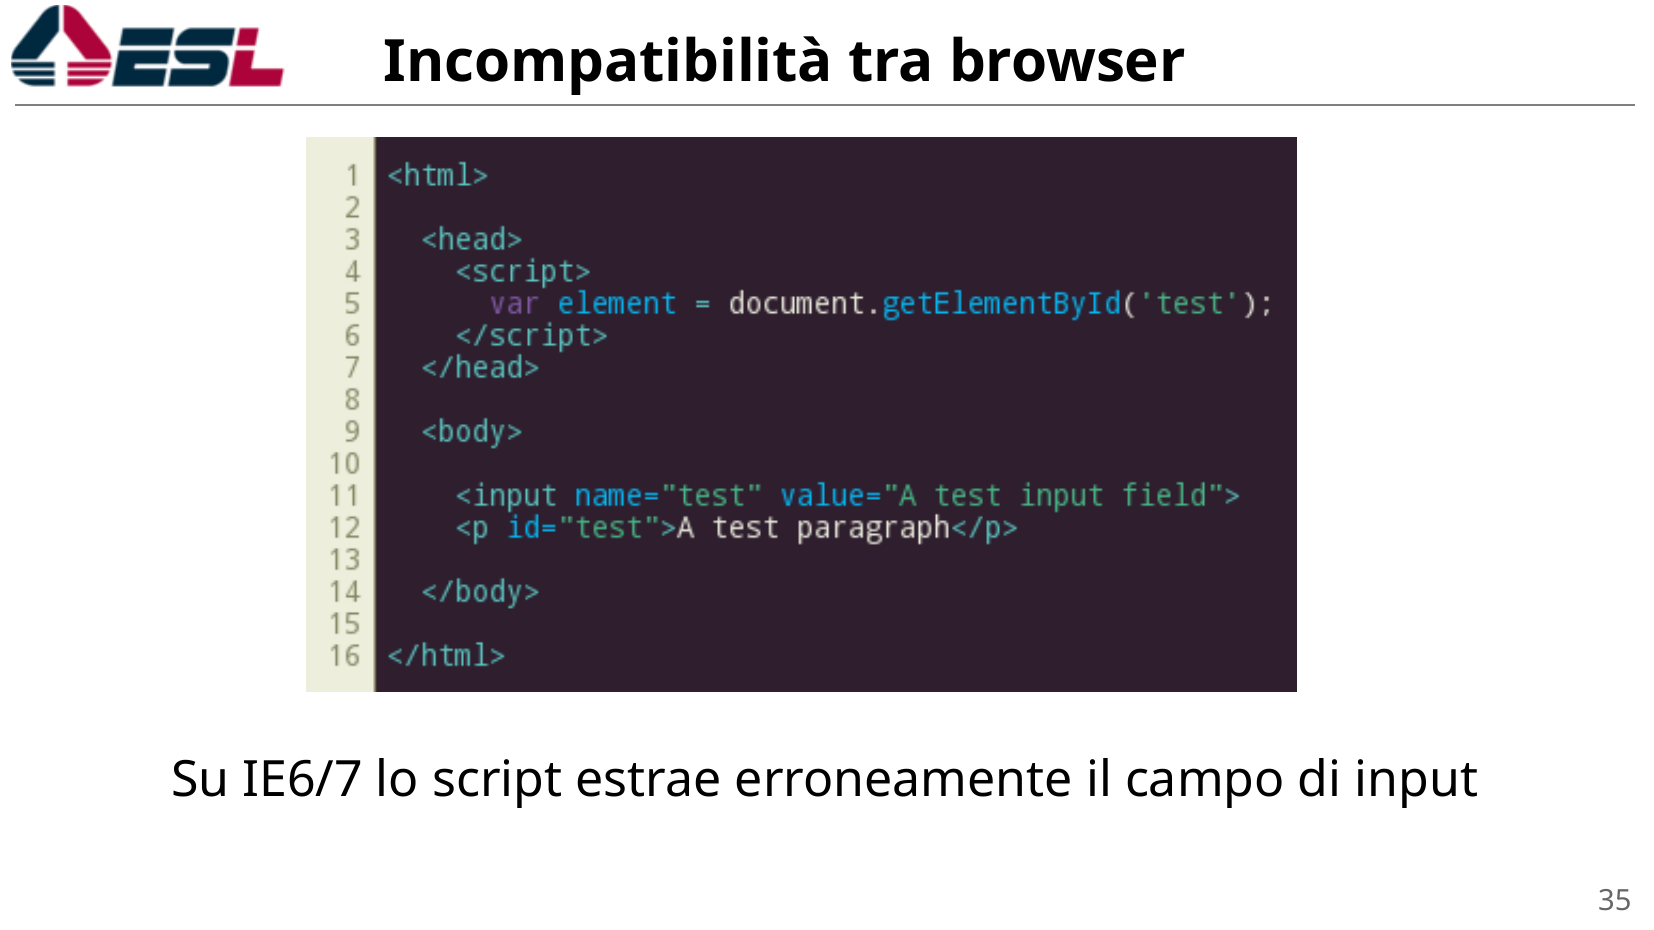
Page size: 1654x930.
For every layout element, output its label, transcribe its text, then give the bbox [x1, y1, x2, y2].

title Incompatibilità tra browser [335, 0, 1653, 103]
list Su IE6/7 lo script estrae erroneamente il campo di input [45, 743, 1606, 930]
picture [306, 137, 1297, 693]
picture [11, 5, 288, 90]
